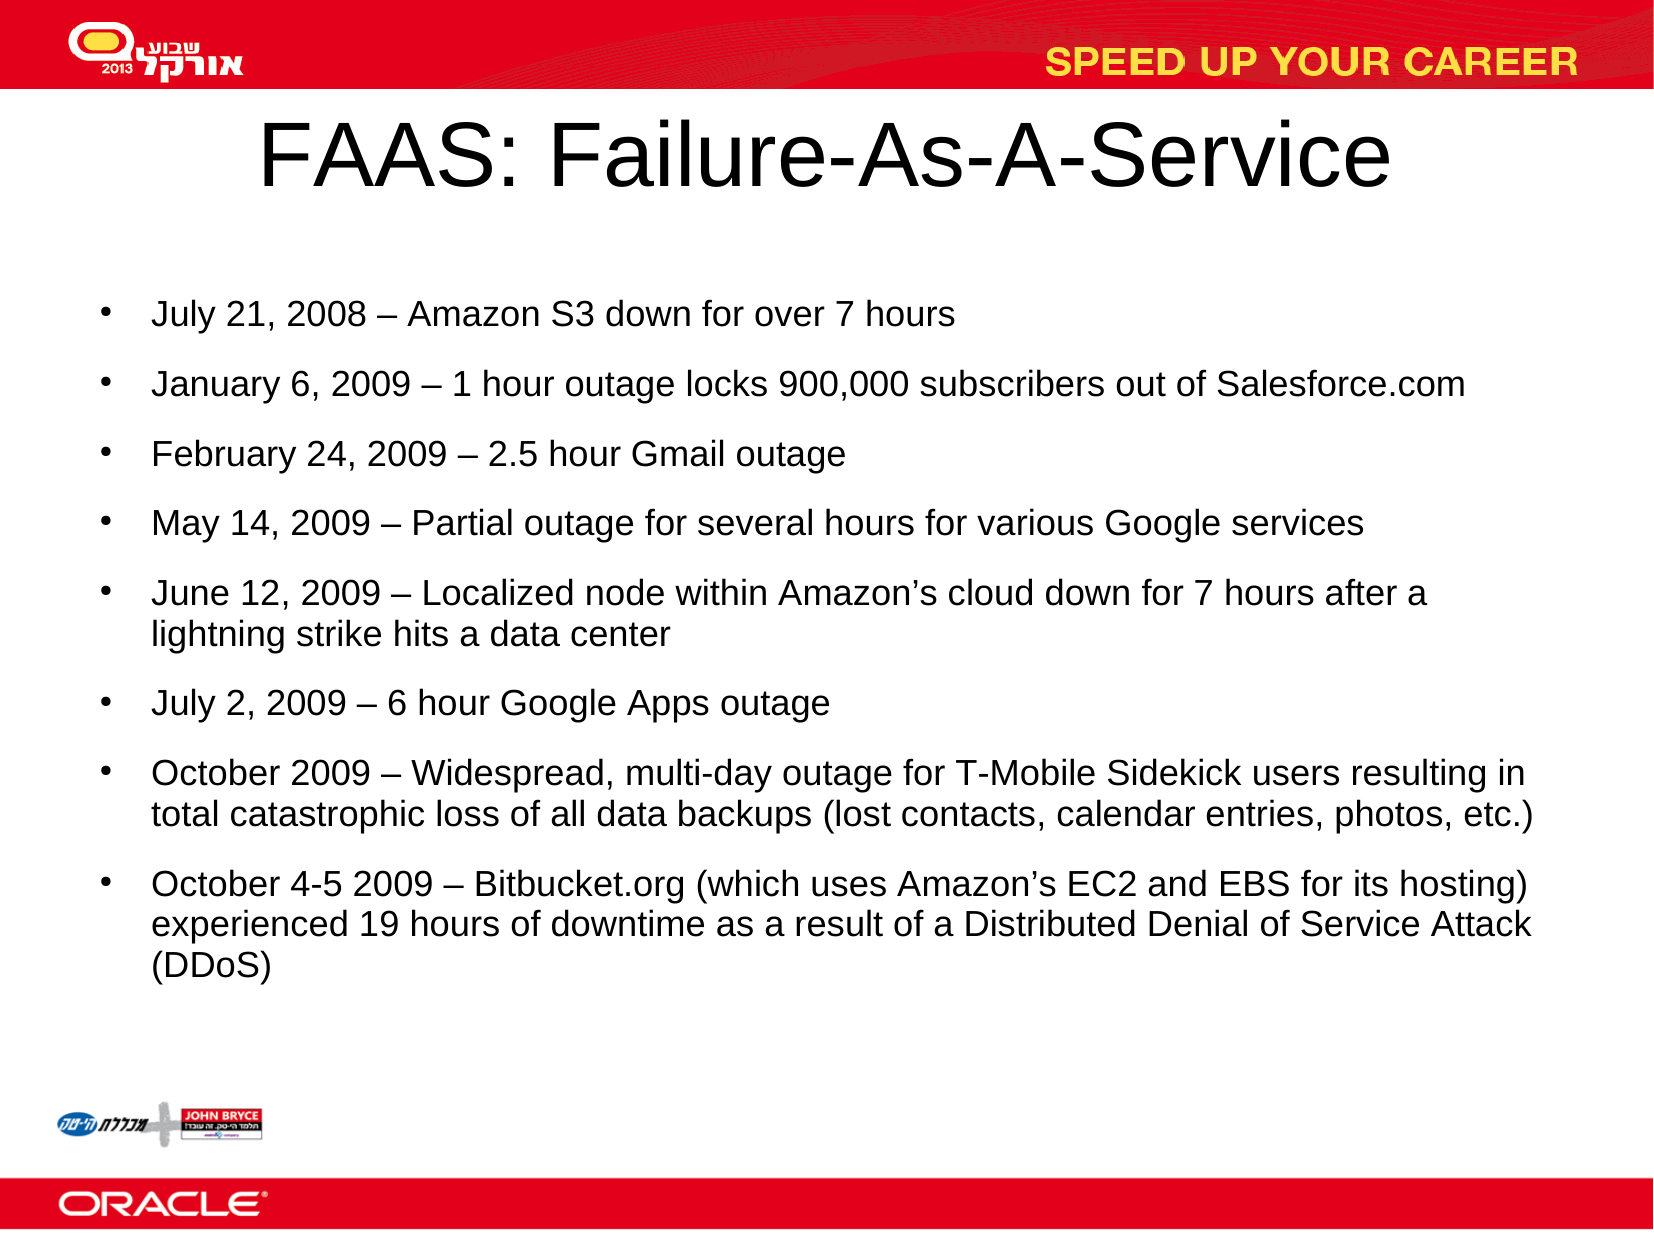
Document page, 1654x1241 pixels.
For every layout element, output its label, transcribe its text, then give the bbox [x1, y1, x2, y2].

title FAAS: Failure-As-A-Service [82, 49, 1571, 257]
list July 21, 2008 – Amazon S3 down for over 7 hours January 6, 2009 – 1 hour outage locks 900,000 subscribers out of Salesforce.com February 24, 2009 – 2.5 hour Gmail outage May 14, 2009 – Partial outage for several hours for various Google services June 12, 2009 – Localized node within Amazon’s cloud down for 7 hours after a lightning strike hits a data center July 2, 2009 – 6 hour Google Apps outage October 2009 – Widespread, multi-day outage for T-Mobile Sidekick users resulting in total catastrophic loss of all data backups (lost contacts, calendar entries, photos, etc.) October 4-5 2009 – Bitbucket.org (which uses Amazon’s EC2 and EBS for its hosting) experienced 19 hours of downtime as a result of a Distributed Denial of Service Attack (DDoS) [82, 290, 1538, 1010]
picture [0, 0, 1654, 89]
picture [0, 1087, 1653, 1240]
